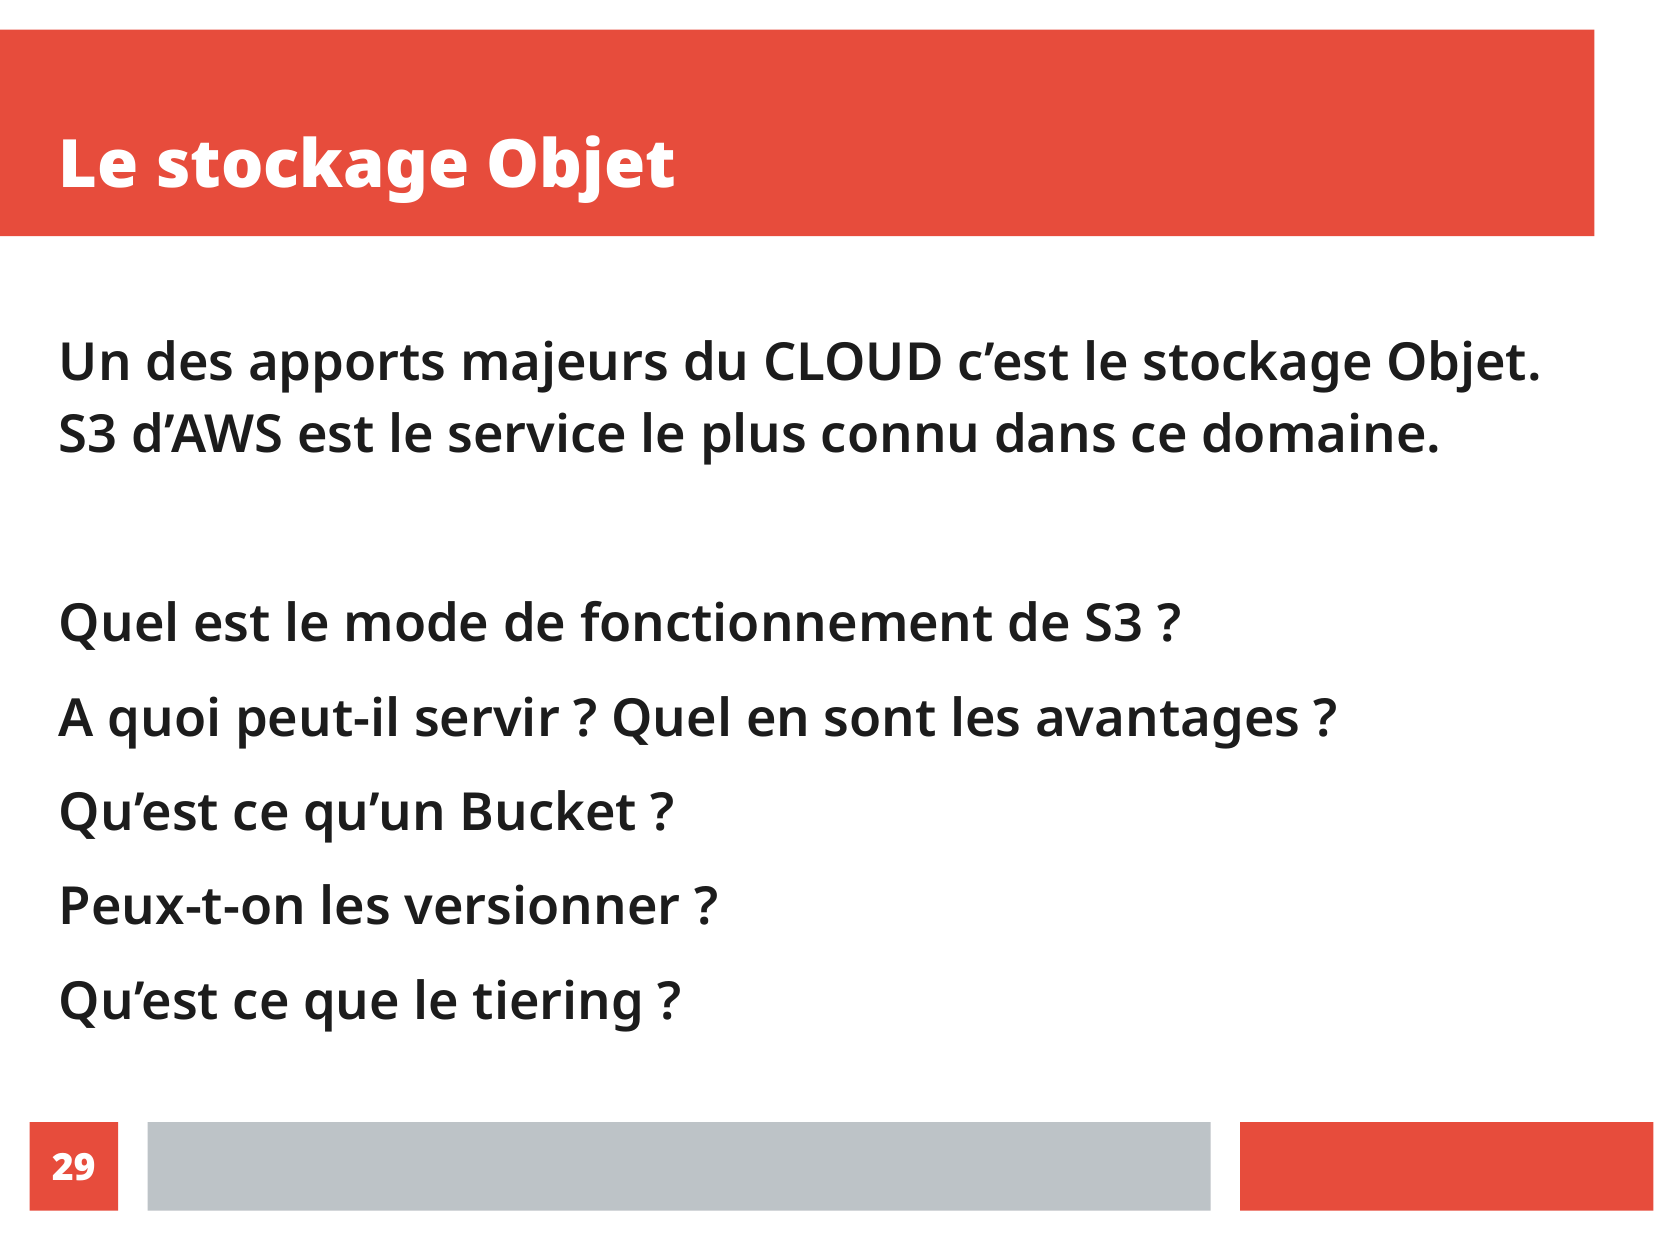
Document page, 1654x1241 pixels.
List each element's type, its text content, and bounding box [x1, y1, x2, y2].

title Le stockage Objet [59, 59, 1595, 207]
list Un des apports majeurs du CLOUD c’est le stockage Objet. S3 d’AWS est le service le plus connu dans ce domaine. Quel est le mode de fonctionnement de S3 ? A quoi peut-il servir ? Quel en sont les avantages ? Qu’est ce qu’un Bucket ? Peux-t-on les versionner ? Qu’est ce que le tiering ? [59, 324, 1565, 1093]
